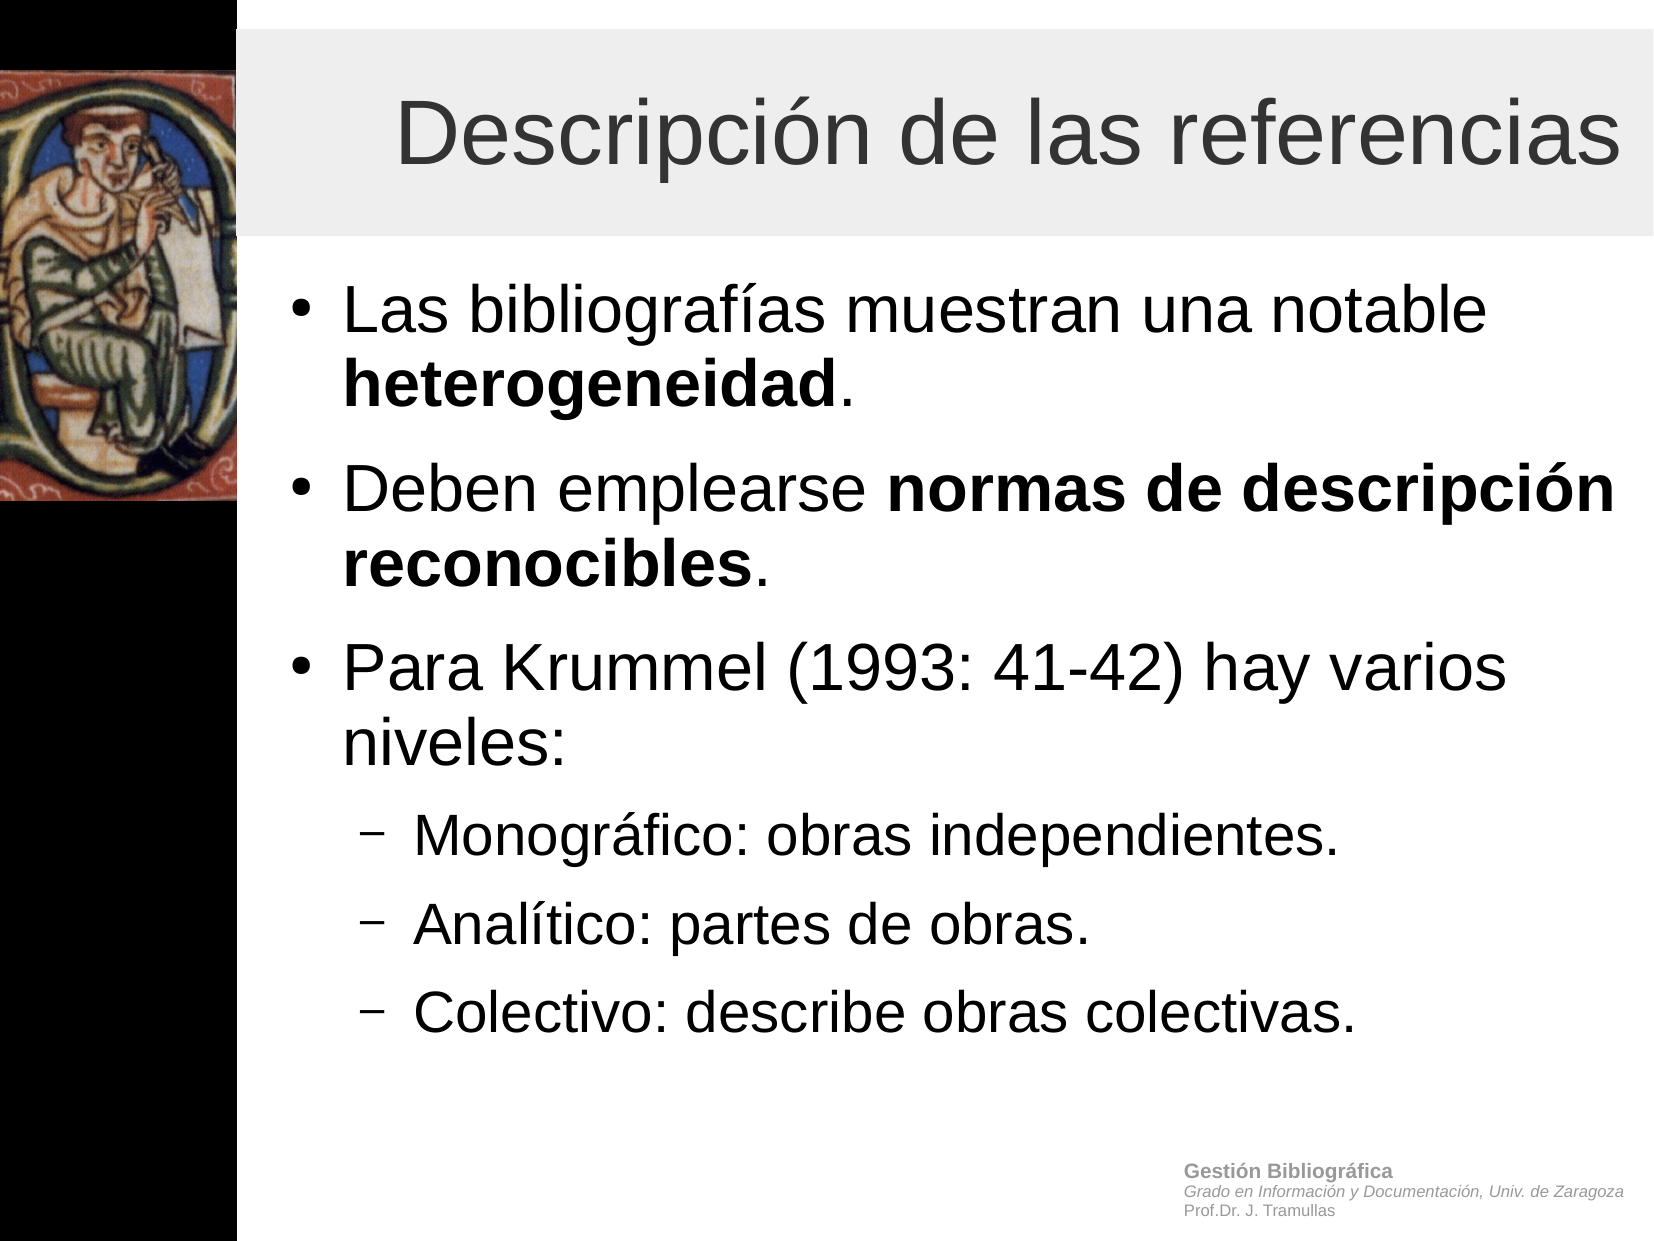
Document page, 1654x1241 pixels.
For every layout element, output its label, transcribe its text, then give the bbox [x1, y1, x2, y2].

title Descripción de las referencias [236, 29, 1654, 237]
list Las bibliografías muestran una notable heterogeneidad. Deben emplearse normas de descripción reconocibles. Para Krummel (1993: 41-42) hay varios niveles: Monográfico: obras independientes. Analítico: partes de obras. Colectivo: describe obras colectivas. [271, 271, 1619, 1134]
picture [0, 70, 237, 501]
